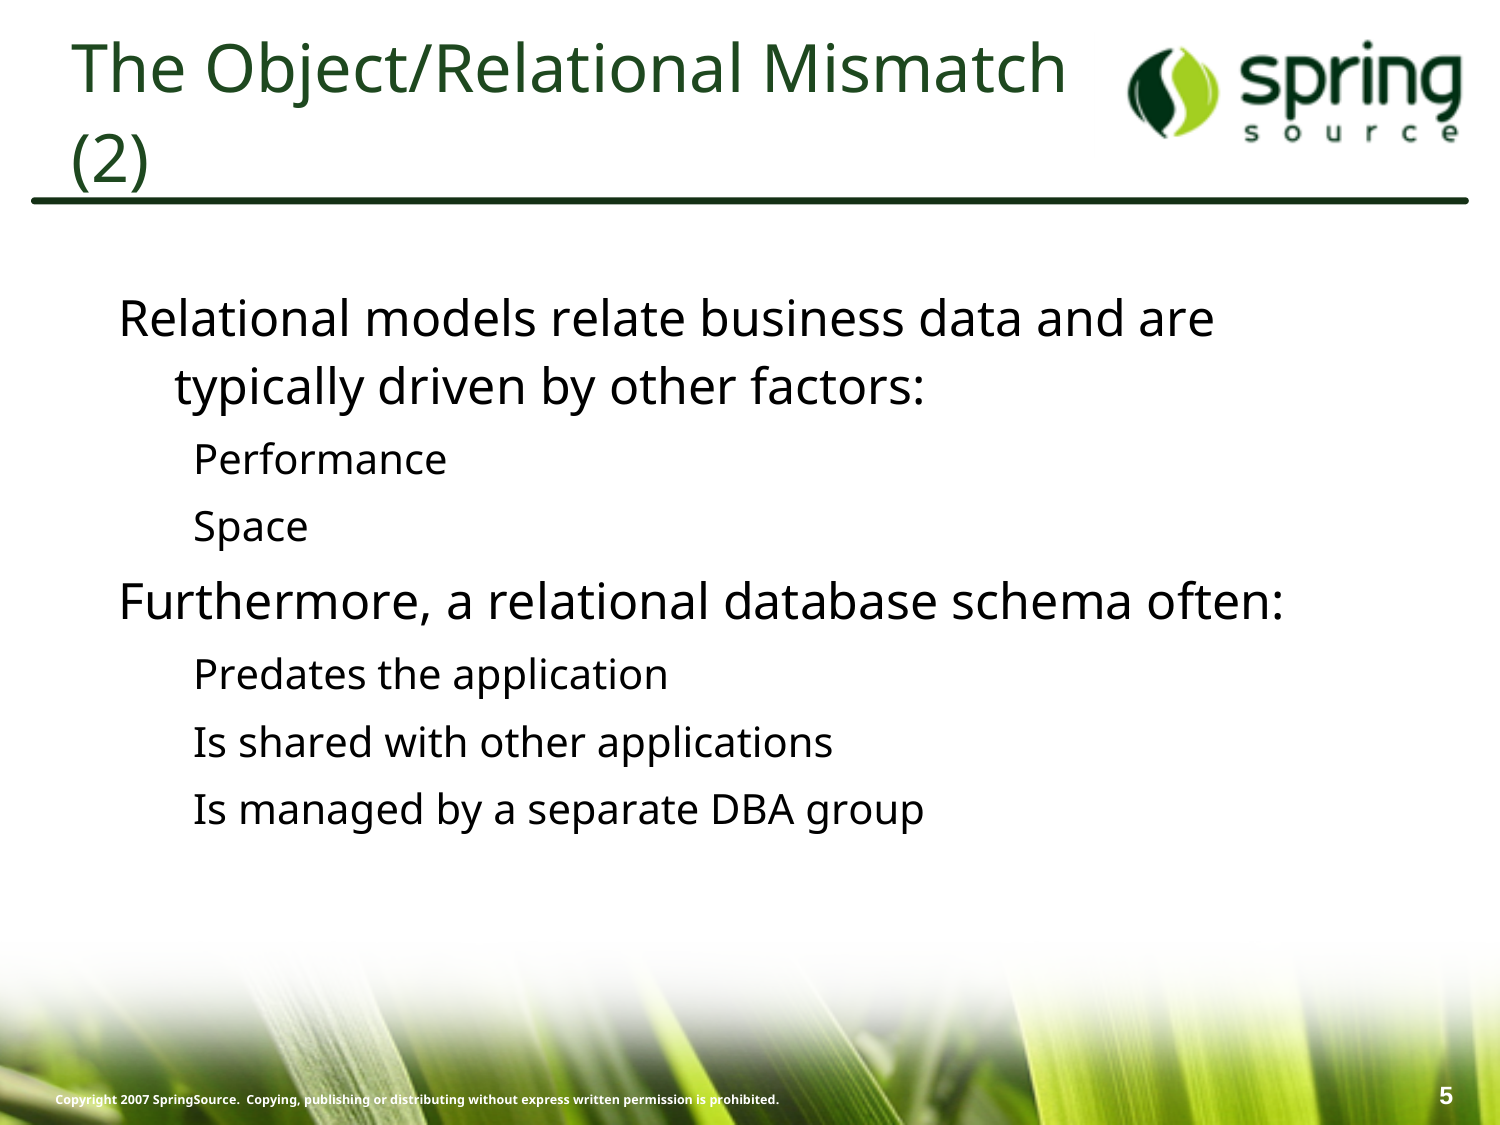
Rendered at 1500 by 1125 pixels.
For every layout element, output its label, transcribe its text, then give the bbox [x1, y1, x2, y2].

list Relational models relate business data and are typically driven by other factors: Performance Space Furthermore, a relational database schema often: Predates the application Is shared with other applications Is managed by a separate DBA group [103, 275, 1394, 938]
picture [1093, 32, 1500, 158]
picture [0, 941, 1500, 1125]
title The Object/Relational Mismatch (2) [56, 13, 1089, 191]
